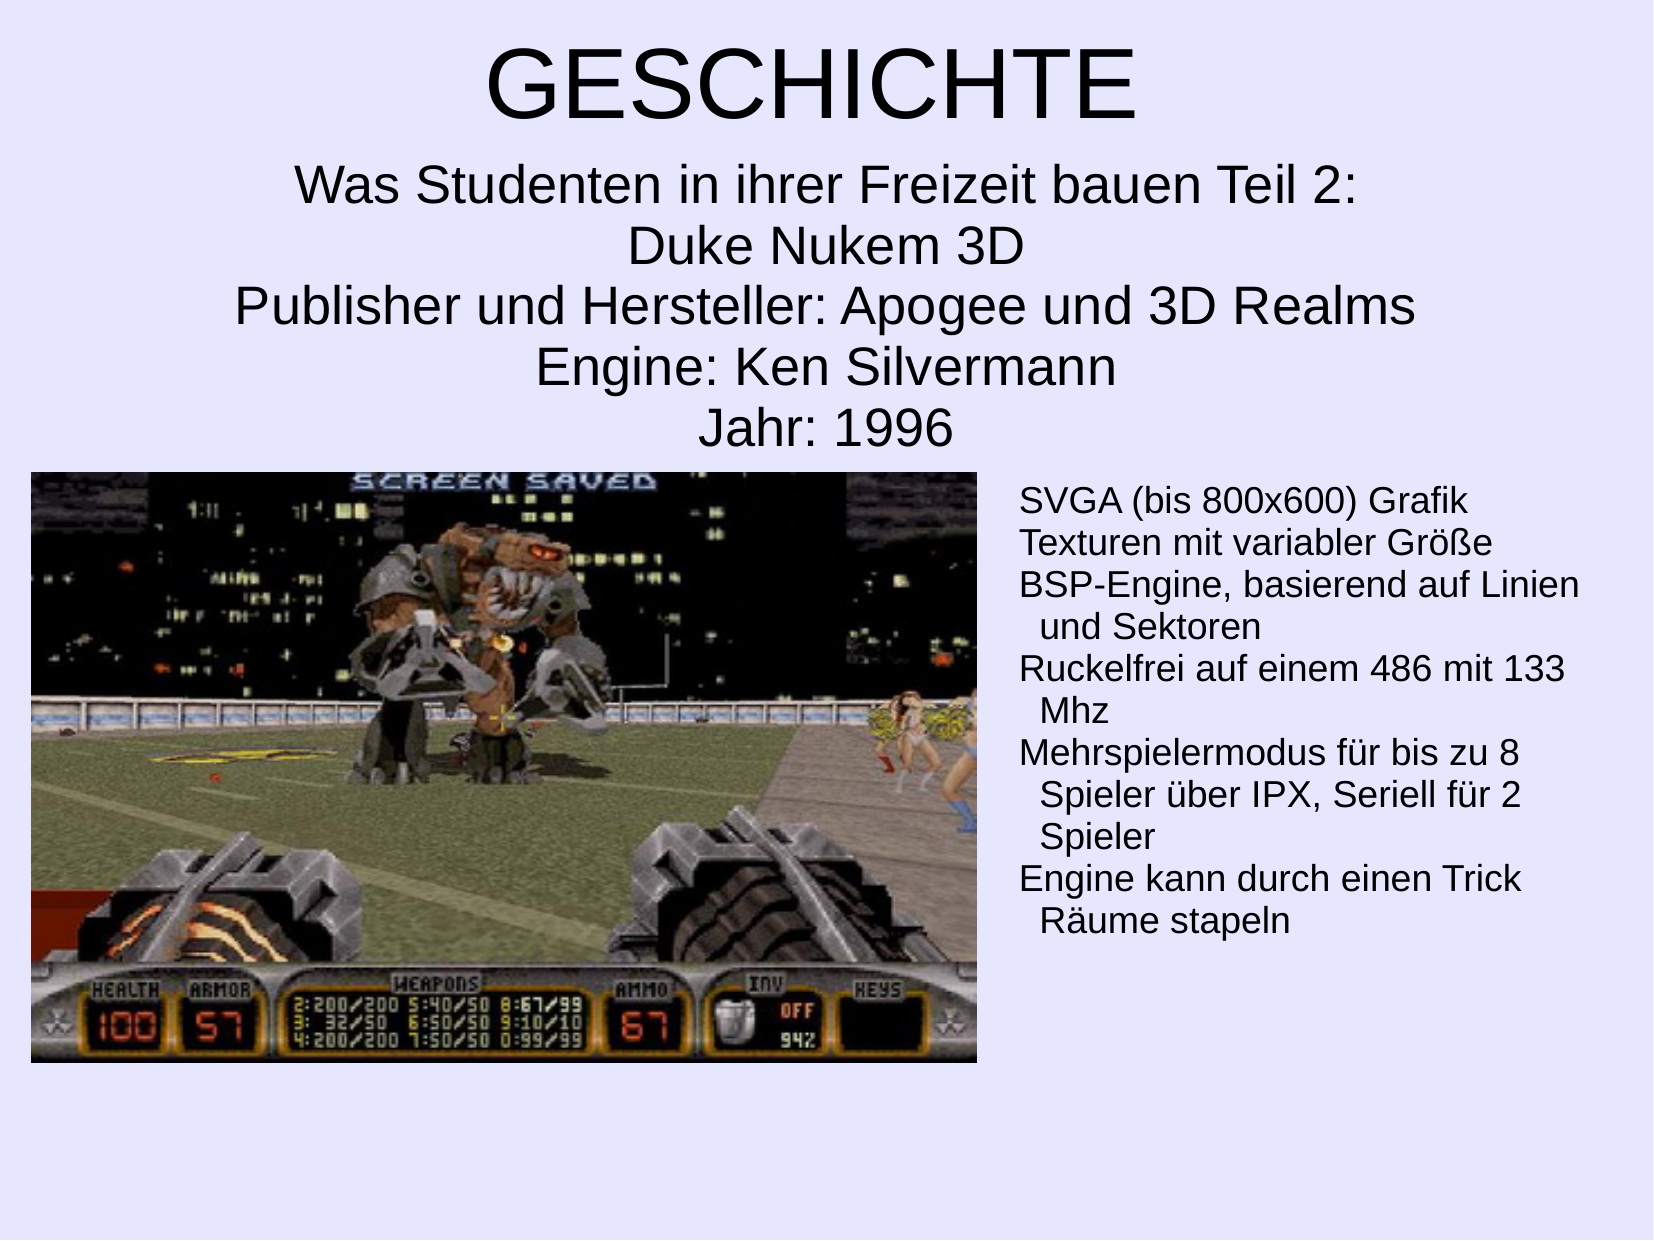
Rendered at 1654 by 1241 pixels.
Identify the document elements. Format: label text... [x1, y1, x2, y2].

picture [31, 472, 977, 1063]
text_box Was Studenten in ihrer Freizeit bauen Teil 2: Duke Nukem 3D Publisher und Hersteller: Apogee und 3D Realms Engine: Ken Silvermann Jahr: 1996 [0, 147, 1654, 466]
text_box SVGA (bis 800x600) Grafik Texturen mit variabler Größe BSP-Engine, basierend auf Linien und Sektoren Ruckelfrei auf einem 486 mit 133 Mhz Mehrspielermodus für bis zu 8 Spieler über IPX, Seriell für 2 Spieler Engine kann durch einen Trick Räume stapeln [1003, 472, 1625, 950]
text_box GESCHICHTE [442, 21, 1182, 147]
